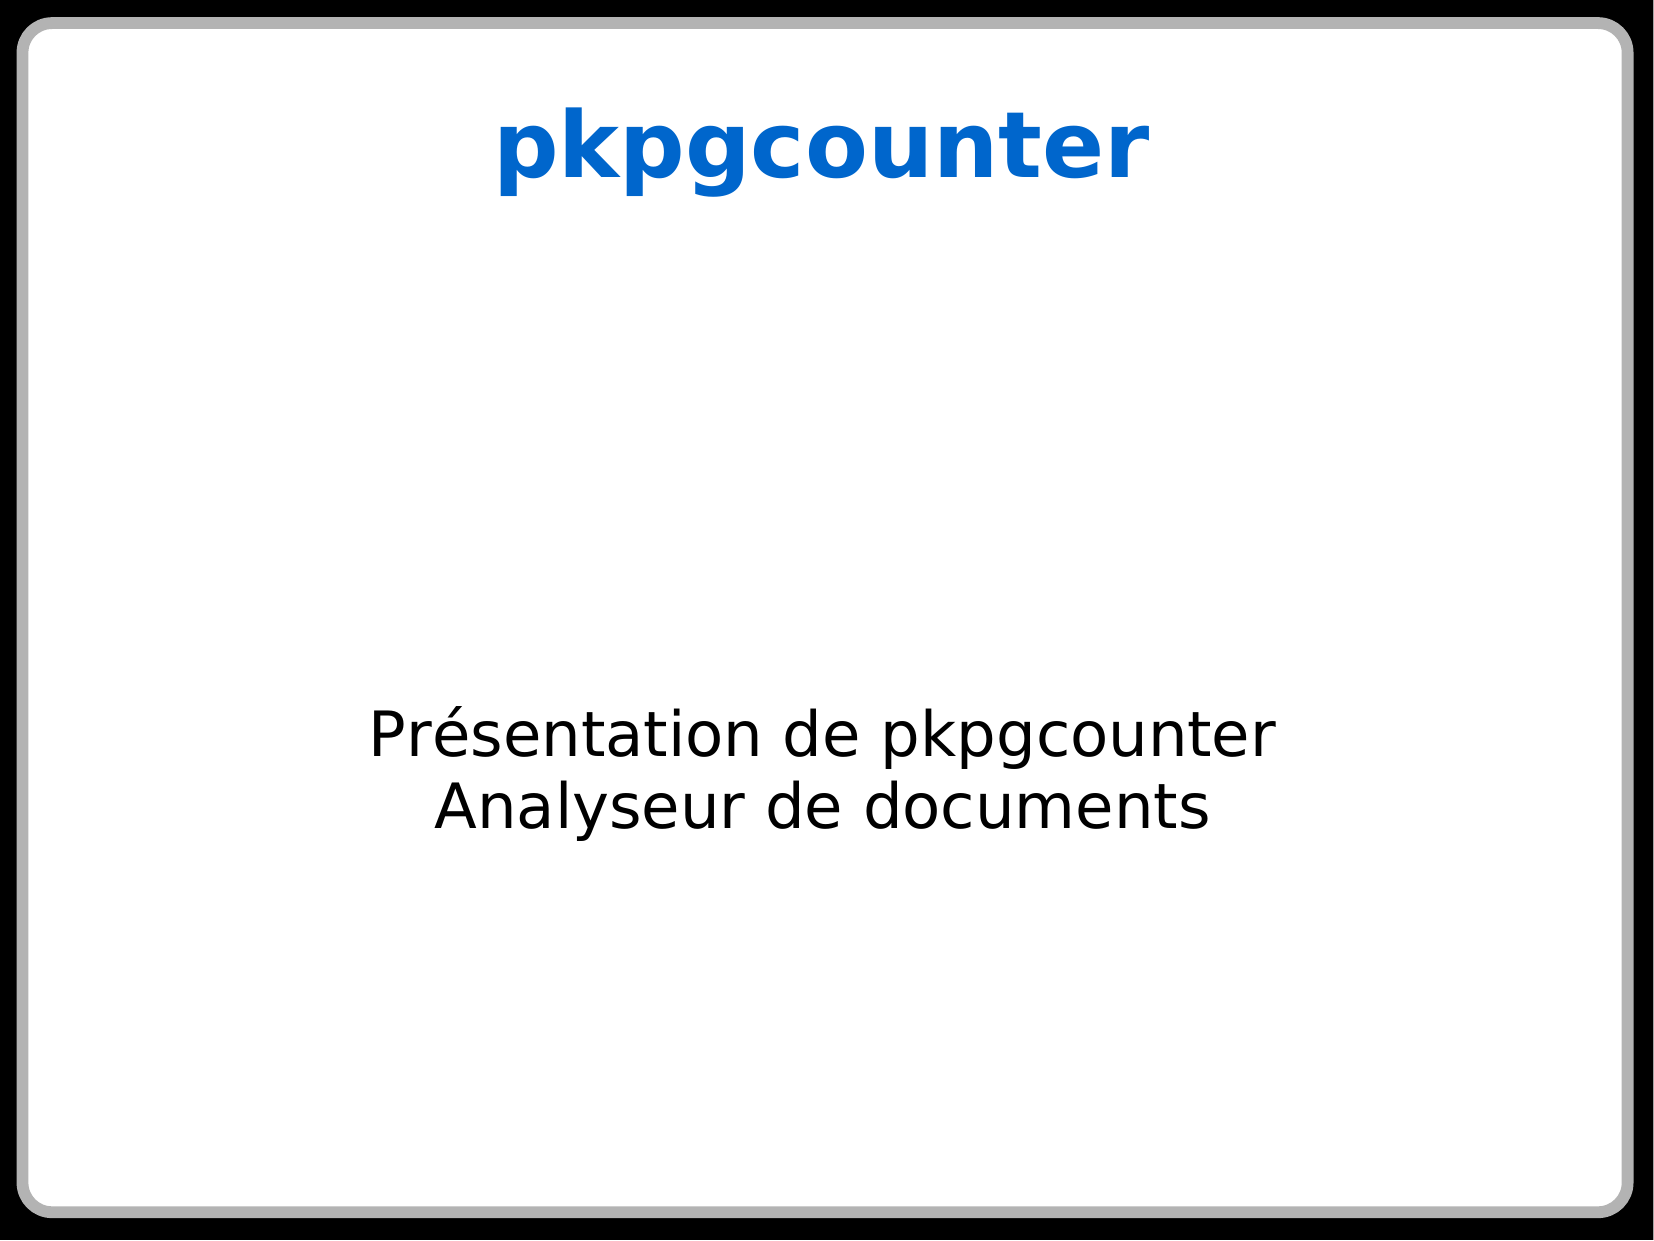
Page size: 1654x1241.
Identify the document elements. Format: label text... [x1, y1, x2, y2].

title pkpgcounter [67, 91, 1577, 199]
subtitle Présentation de pkpgcounter Analyseur de documents [112, 371, 1534, 1171]
